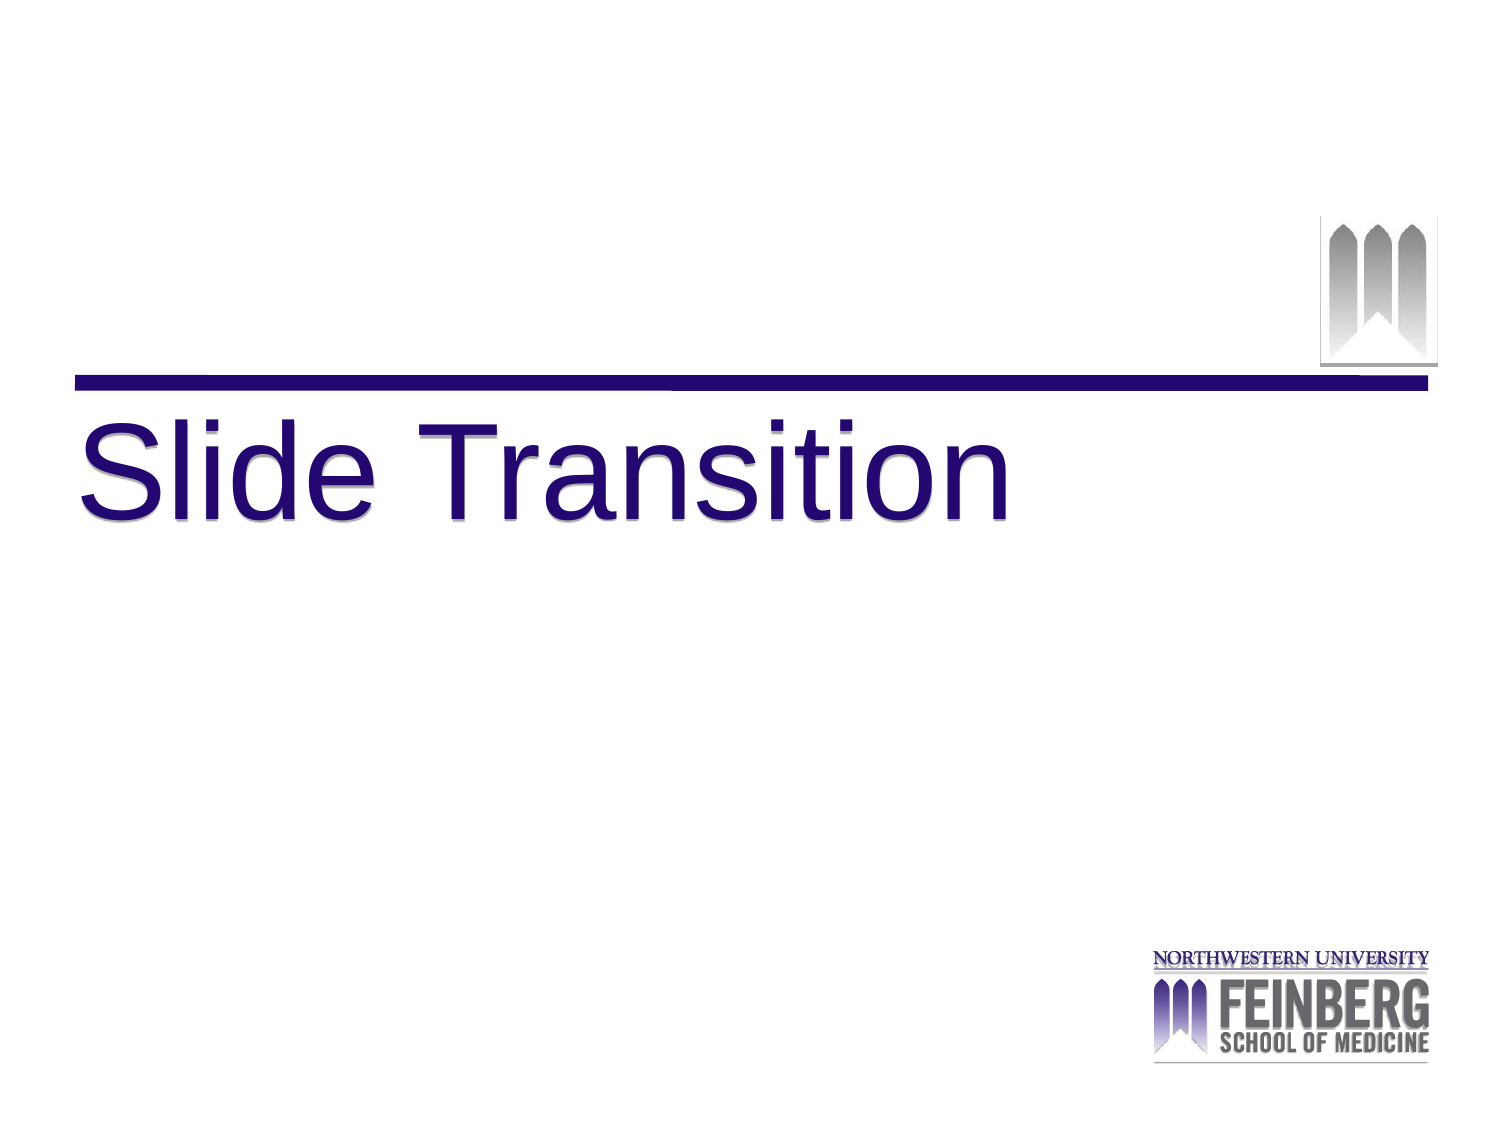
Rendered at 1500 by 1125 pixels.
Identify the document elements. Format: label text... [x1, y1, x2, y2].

title Slide Transition [75, 404, 1426, 605]
